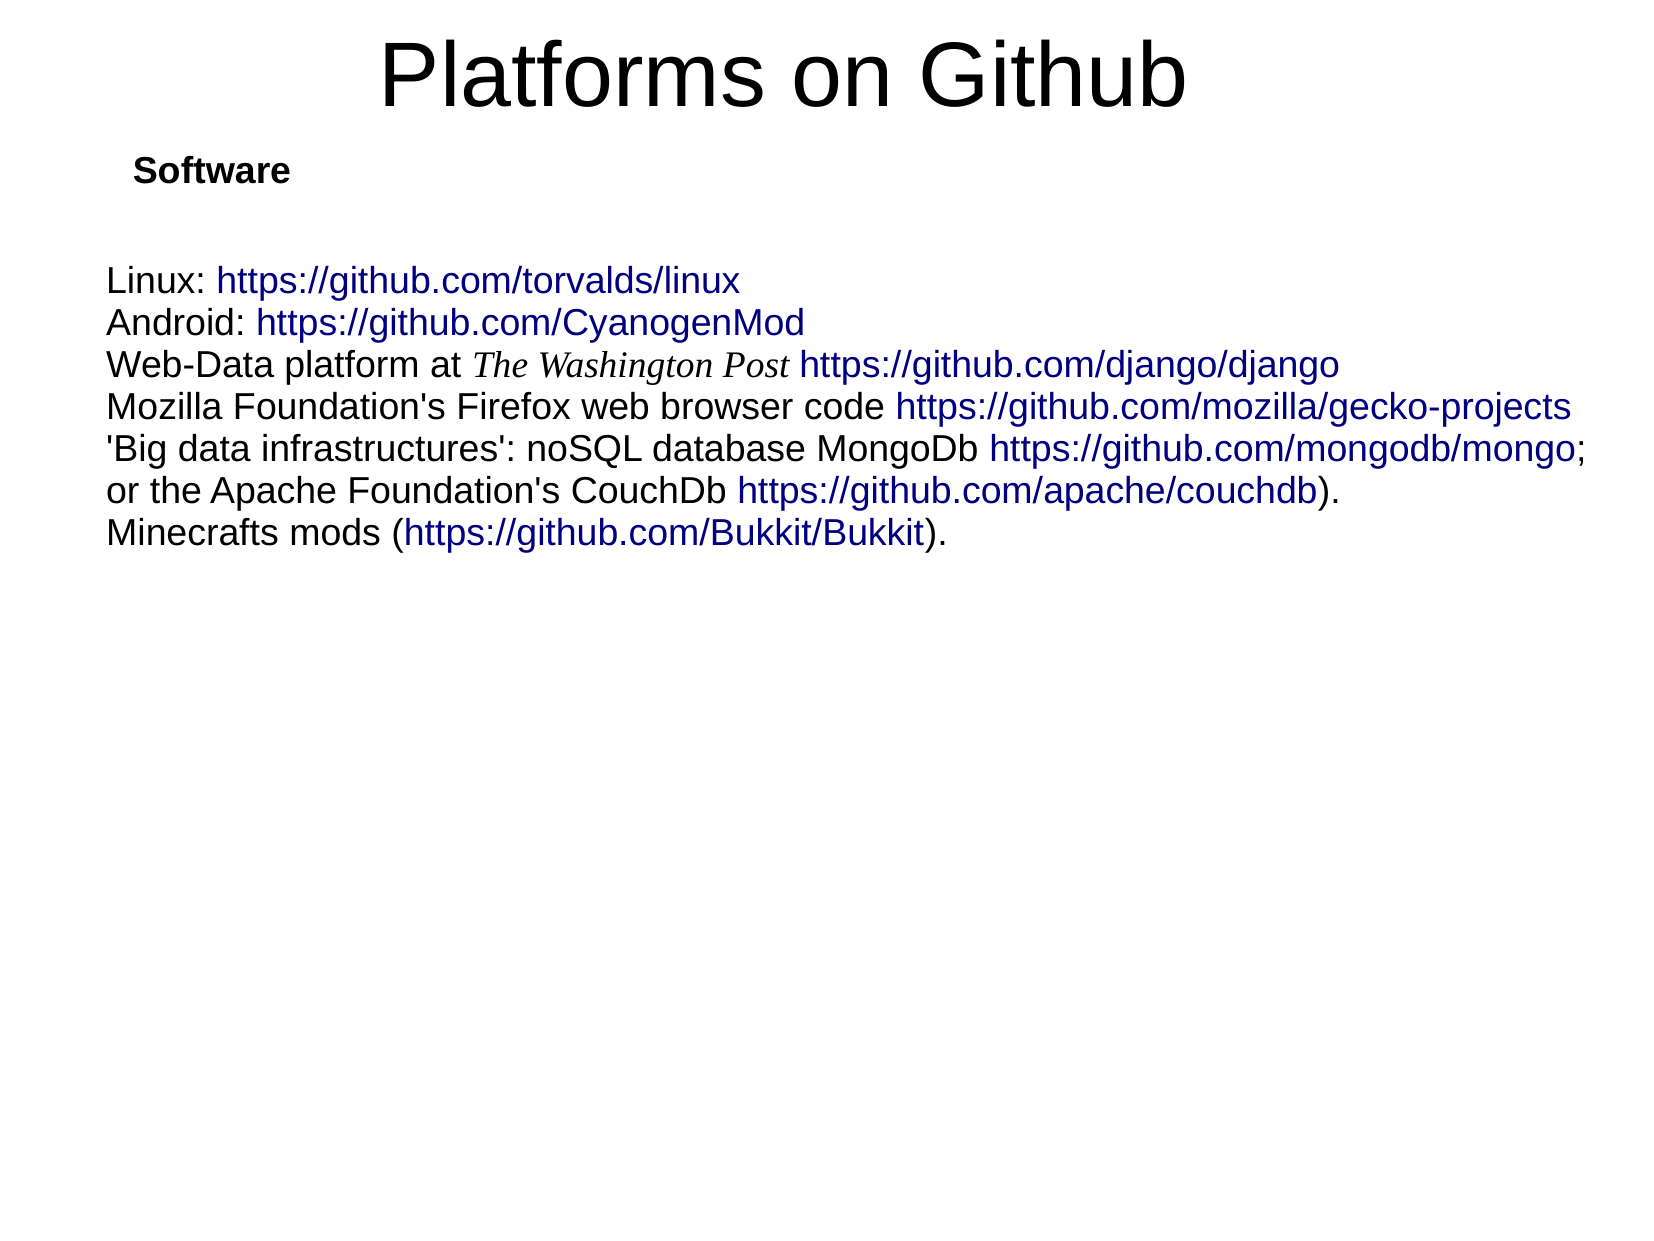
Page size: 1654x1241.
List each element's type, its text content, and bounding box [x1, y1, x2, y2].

title Linux: https://github.com/torvalds/linux Android: https://github.com/CyanogenMod Web-Data platform at The Washington Post https://github.com/django/django Mozilla Foundation's Firefox web browser code https://github.com/mozilla/gecko-projects 'Big data infrastructures': noSQL database MongoDb https://github.com/mongodb/mongo; or the Apache Foundation's CouchDb https://github.com/apache/couchdb). Minecrafts mods (https://github.com/Bukkit/Bukkit). [106, 259, 1595, 554]
text_box Software [118, 141, 308, 199]
text_box Platforms on Github [364, 23, 1205, 127]
